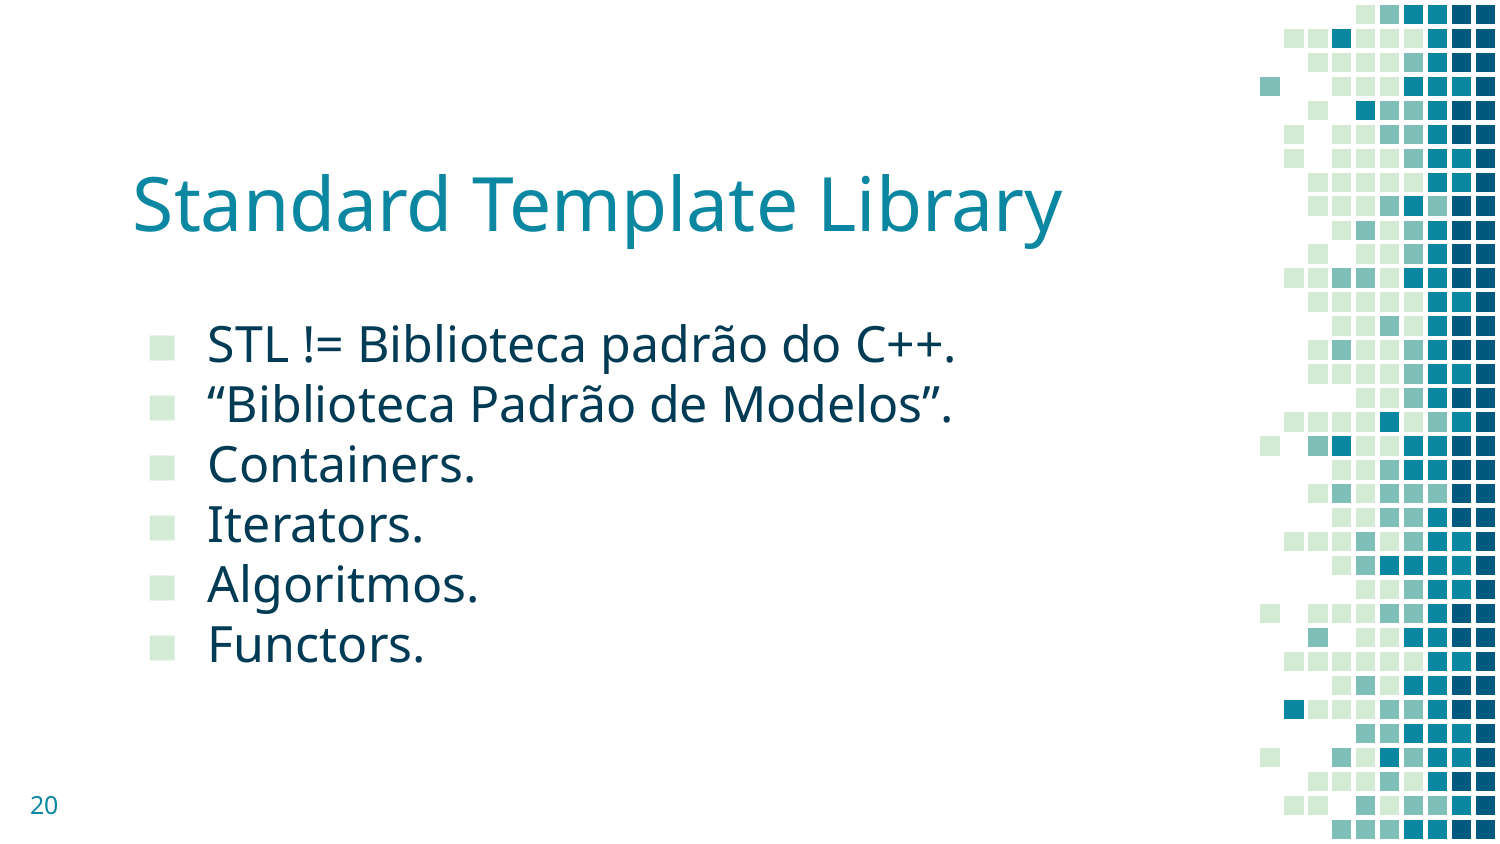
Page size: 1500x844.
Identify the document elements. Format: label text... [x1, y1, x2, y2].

list STL != Biblioteca padrão do C++. “Biblioteca Padrão de Modelos”. Containers. Iterators. Algoritmos. Functors. [117, 284, 1227, 774]
slide_number <number> [15, 774, 105, 839]
title Standard Template Library [117, 121, 1227, 262]
